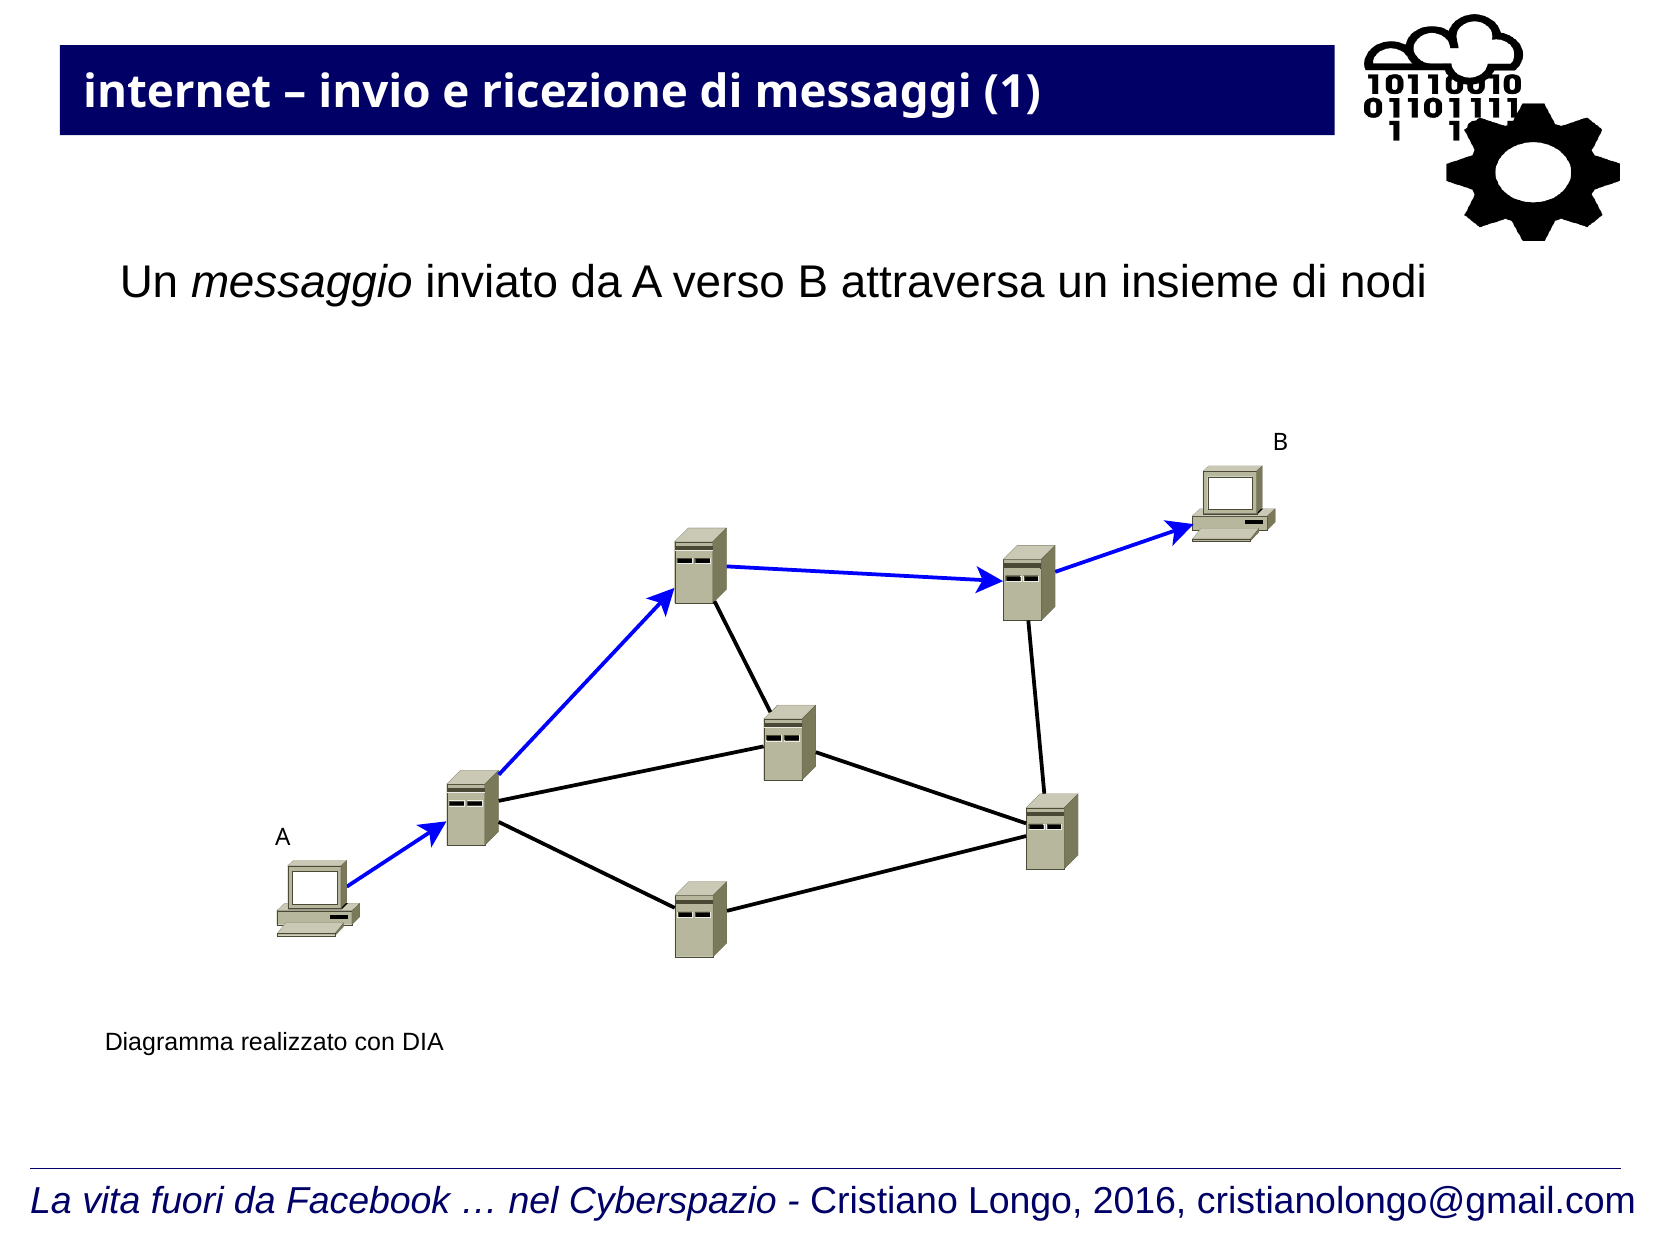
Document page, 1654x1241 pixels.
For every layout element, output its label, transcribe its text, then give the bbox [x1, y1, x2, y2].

text_box Un messaggio inviato da A verso B attraversa un insieme di nodi [105, 248, 1653, 315]
picture [274, 411, 1291, 976]
list internet – invio e ricezione di messaggi (1) [59, 45, 1335, 136]
picture [1364, 14, 1620, 241]
text_box La vita fuori da Facebook … nel Cyberspazio - Cristiano Longo, 2016, cristianolongo@gmail.com [15, 1168, 1653, 1241]
text_box Diagramma realizzato con DIA [90, 1020, 1653, 1087]
